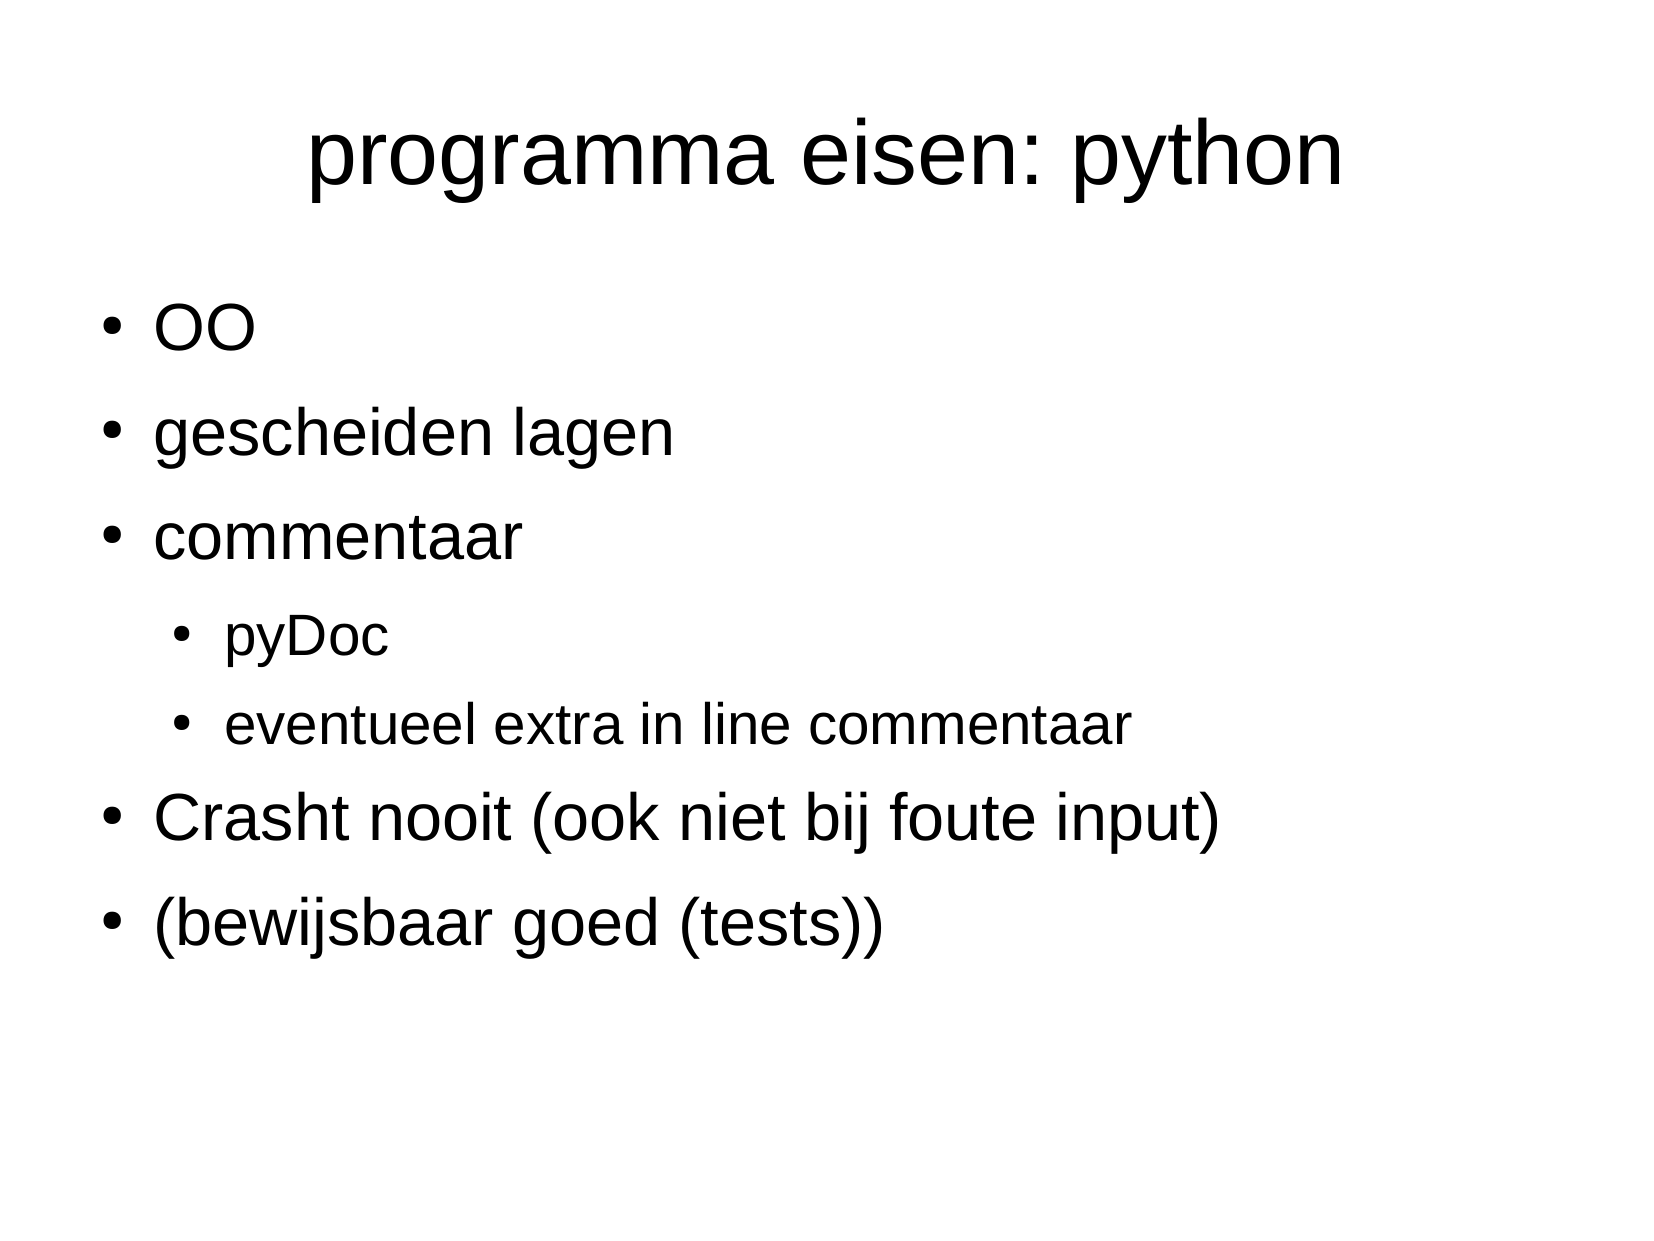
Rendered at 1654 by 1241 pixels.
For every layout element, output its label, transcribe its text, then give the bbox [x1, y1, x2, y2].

title programma eisen: python [82, 49, 1571, 257]
list OO gescheiden lagen commentaar pyDoc eventueel extra in line commentaar Crasht nooit (ook niet bij foute input) (bewijsbaar goed (tests)) [82, 290, 1571, 1010]
